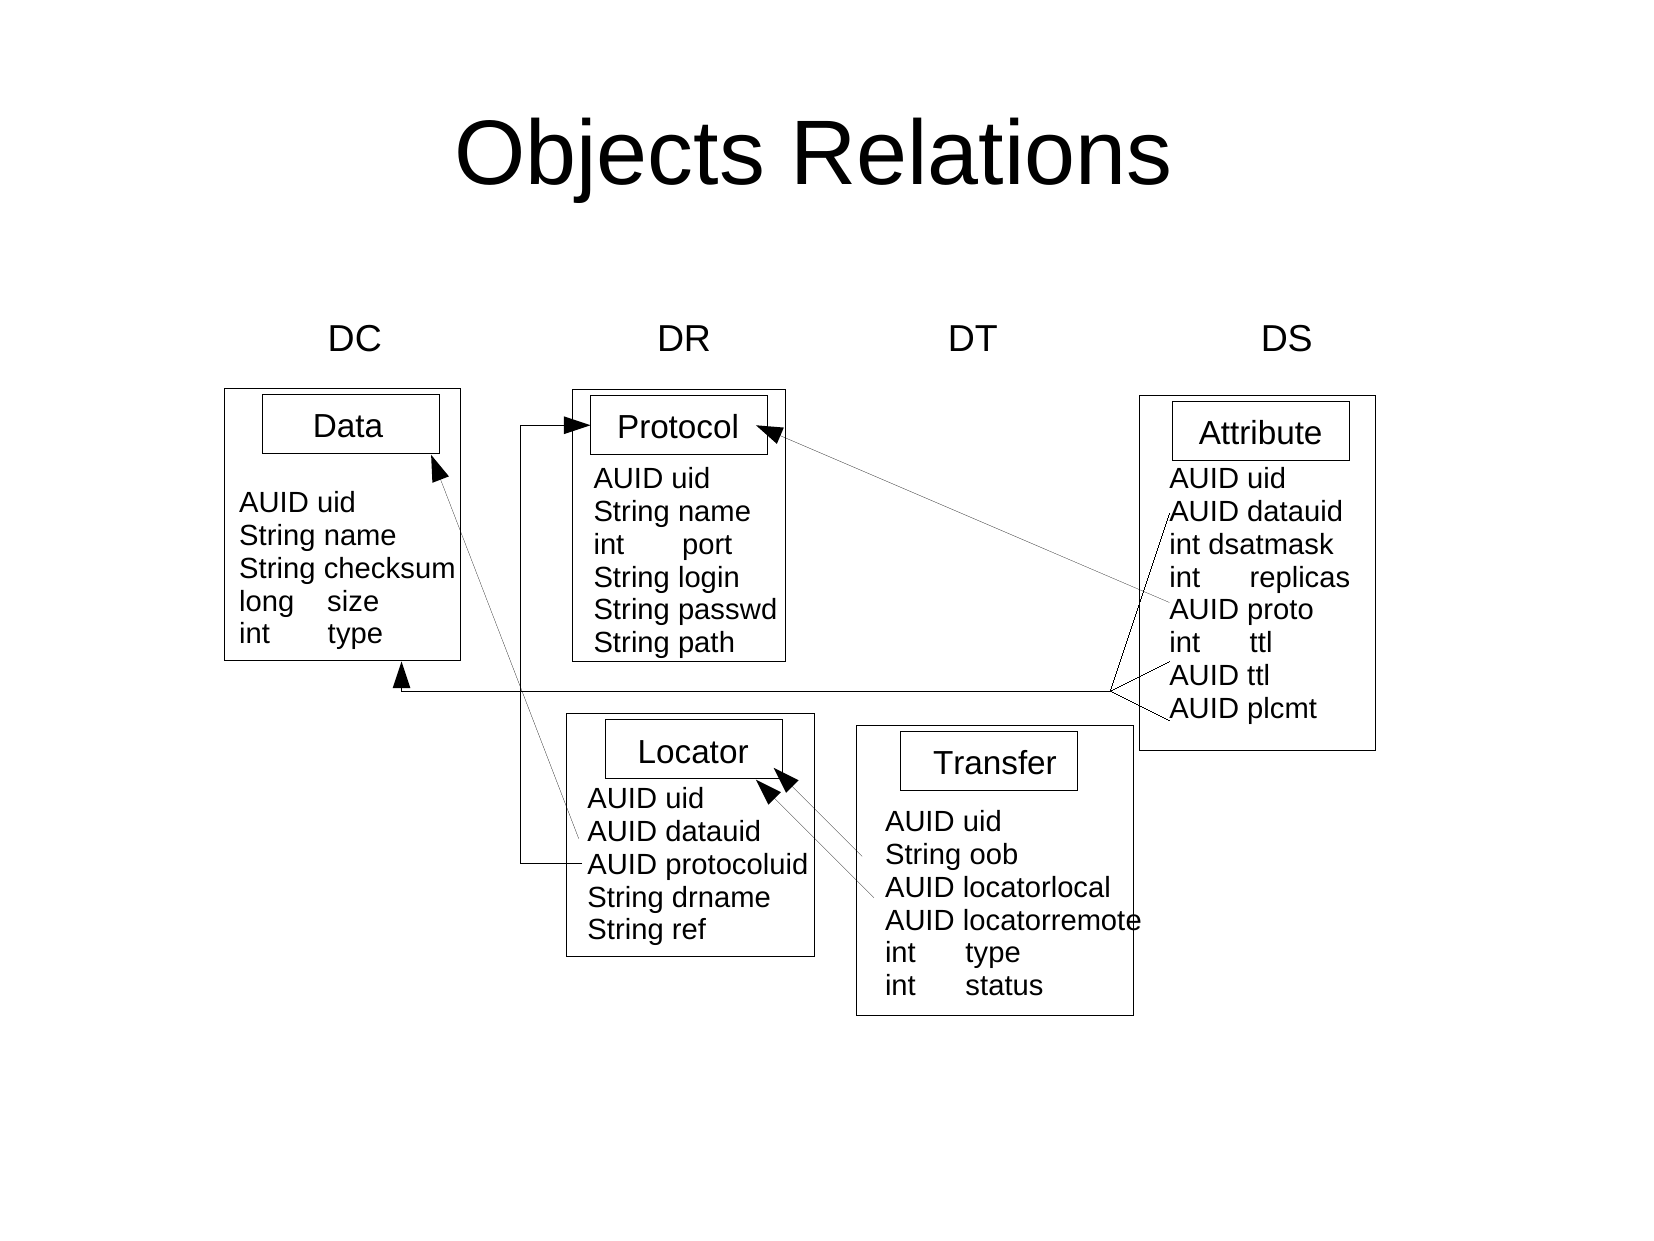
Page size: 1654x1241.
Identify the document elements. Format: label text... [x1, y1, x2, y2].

text_box Attribute [1184, 407, 1338, 454]
text_box DC [312, 309, 397, 367]
text_box AUID uid String name int port String login String passwd String path [578, 692, 789, 700]
text_box DT [933, 309, 1013, 367]
text_box AUID uid AUID datauid int dsatmask int replicas AUID proto int ttl AUID ttl AUID plcmt [1154, 454, 1362, 798]
text_box Locator [623, 725, 764, 774]
text_box Transfer [918, 737, 1072, 790]
text_box Protocol [602, 401, 755, 454]
text_box AUID uid AUID datauid AUID protocoluid String drname String ref [789, 774, 839, 832]
title Objects Relations [82, 49, 1571, 257]
text_box AUID uid String name String checksum long size int type [224, 478, 467, 691]
text_box AUID uid AUID datauid AUID protocoluid String drname String ref [572, 774, 839, 987]
text_box AUID uid String name String checksum long size int type [442, 478, 467, 545]
text_box DR [642, 309, 727, 367]
text_box DS [1246, 309, 1329, 367]
text_box AUID uid String oob AUID locatorlocal AUID locatorremote int type int status [870, 797, 1152, 1075]
text_box Data [298, 400, 399, 453]
text_box AUID uid String name int port String login String passwd String path [578, 454, 789, 691]
